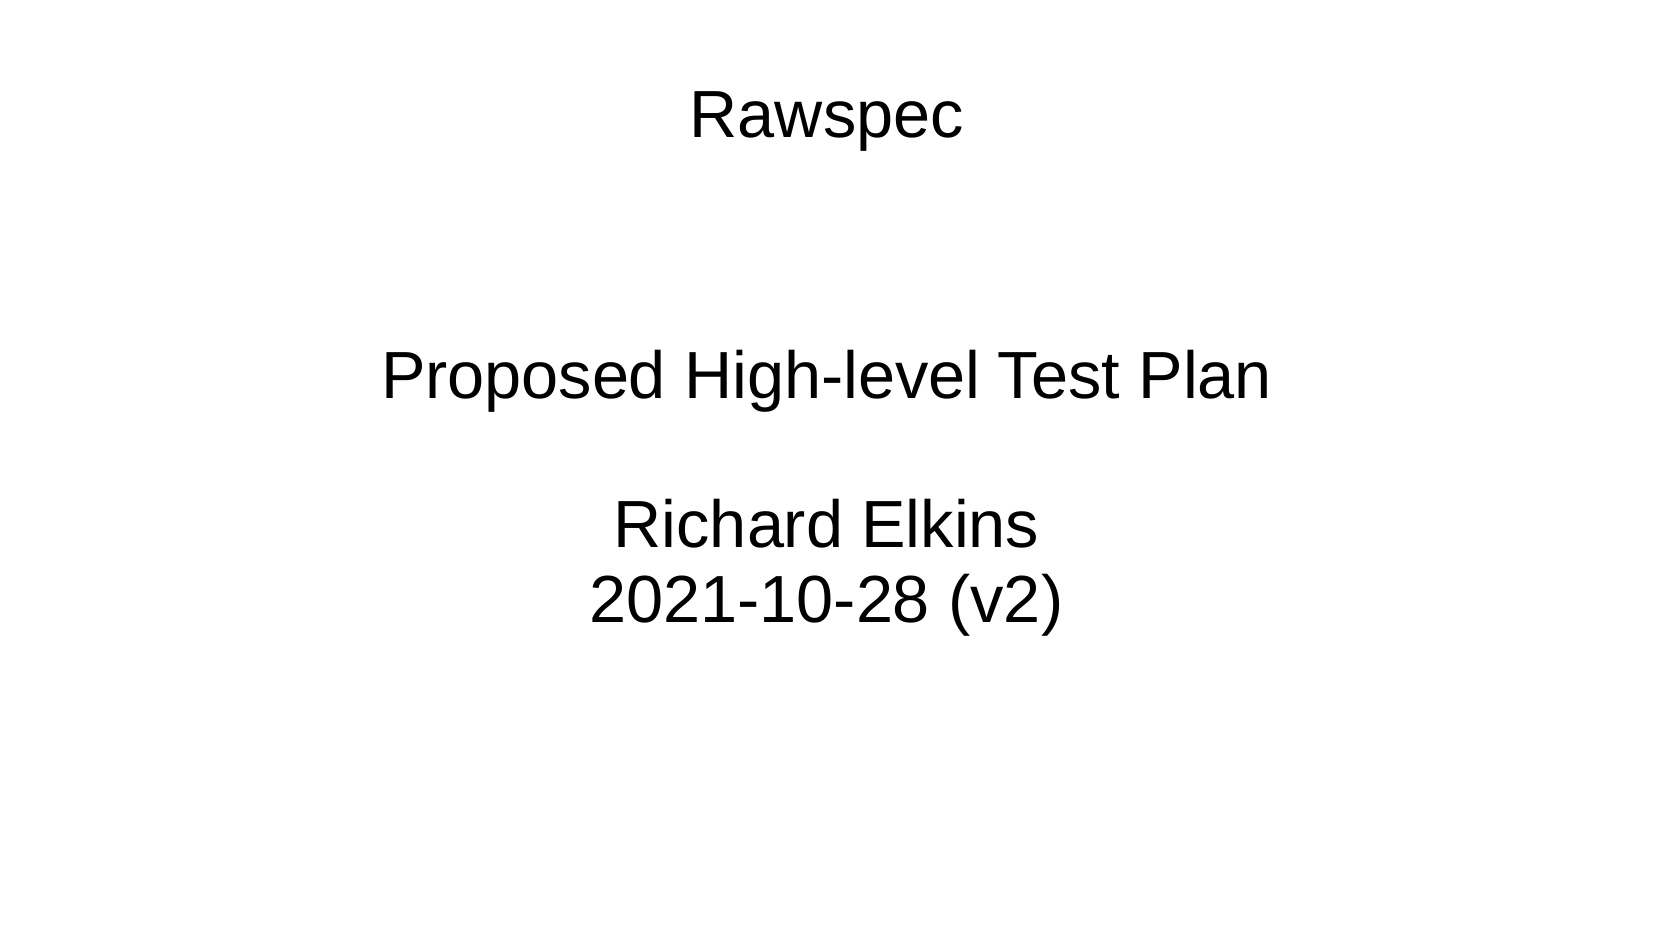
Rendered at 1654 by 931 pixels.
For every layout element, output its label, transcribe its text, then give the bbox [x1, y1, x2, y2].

subtitle Proposed High-level Test Plan Richard Elkins 2021-10-28 (v2) [82, 217, 1571, 758]
title Rawspec [82, 37, 1571, 193]
